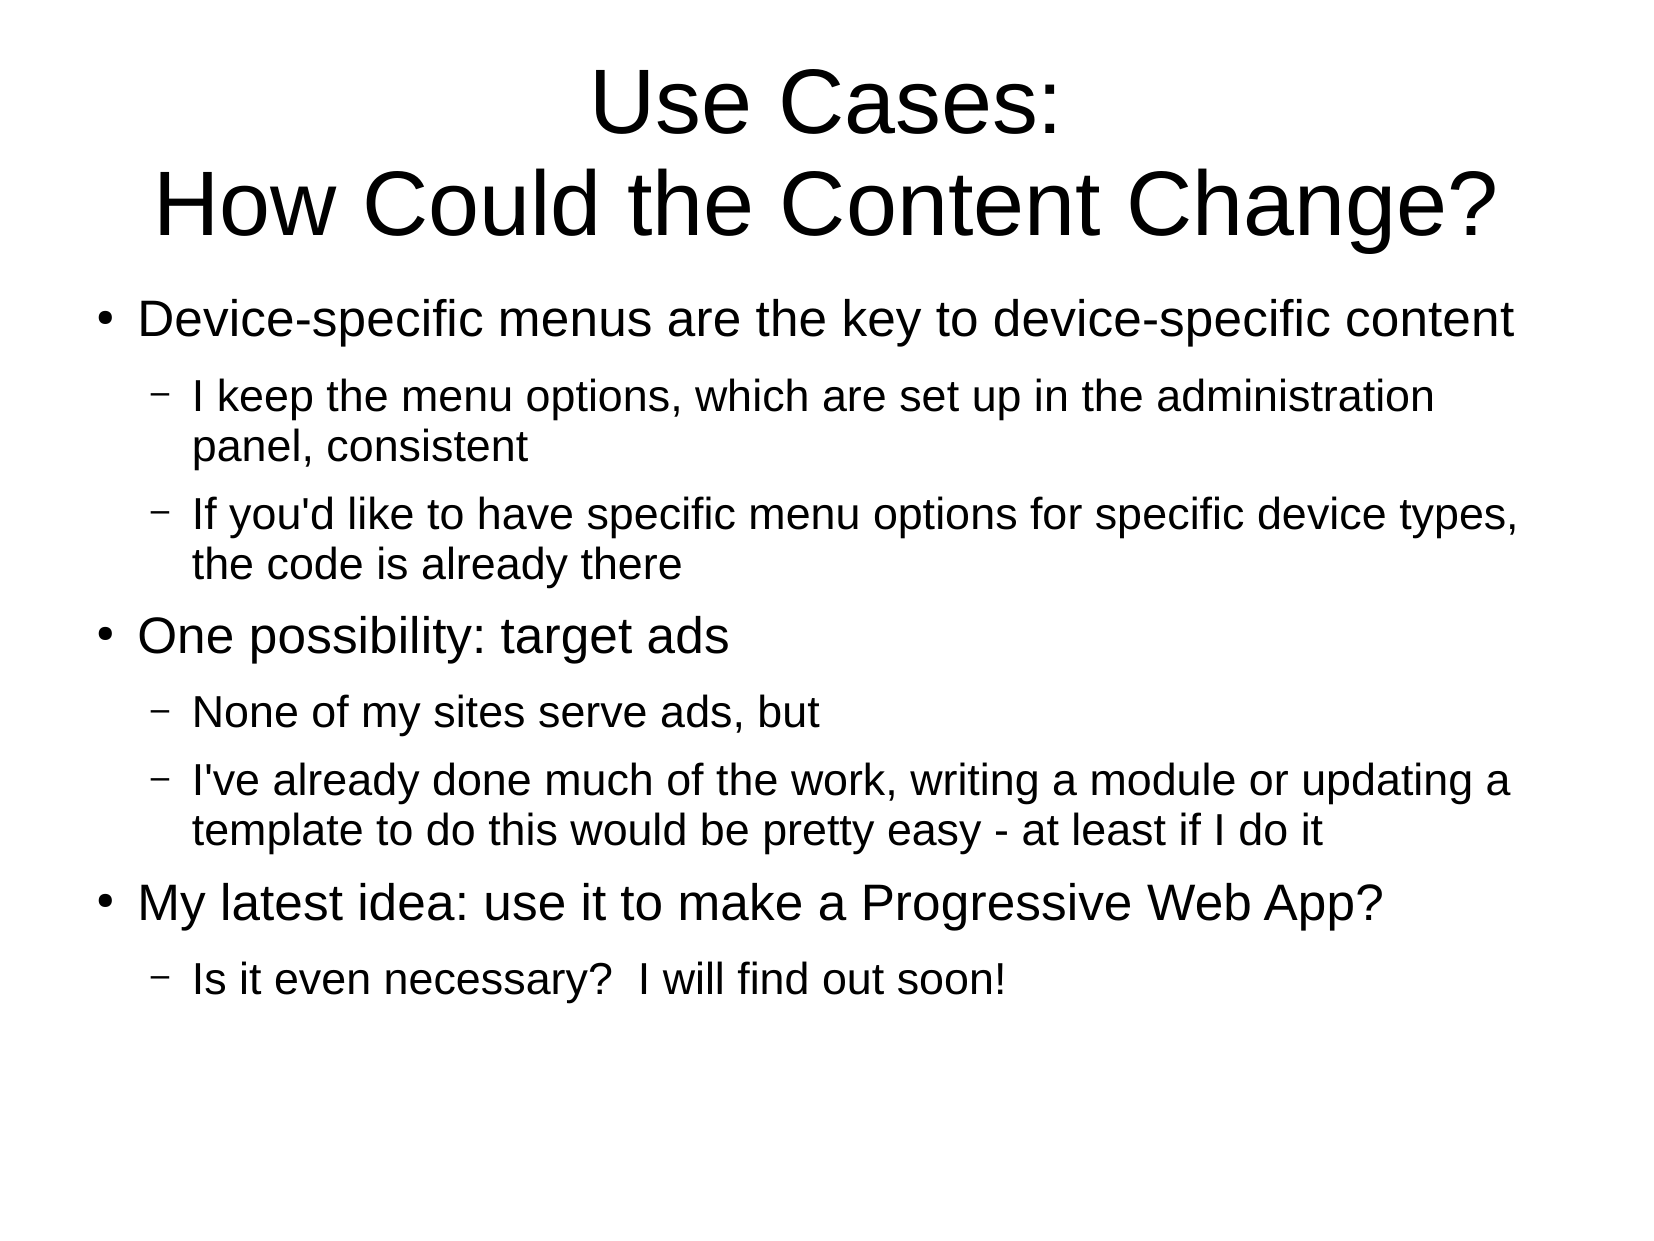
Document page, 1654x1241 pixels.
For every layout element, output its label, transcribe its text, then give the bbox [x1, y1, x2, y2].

title Use Cases: How Could the Content Change? [82, 49, 1571, 257]
list Device-specific menus are the key to device-specific content I keep the menu options, which are set up in the administration panel, consistent If you'd like to have specific menu options for specific device types, the code is already there One possibility: target ads None of my sites serve ads, but I've already done much of the work, writing a module or updating a template to do this would be pretty easy - at least if I do it My latest idea: use it to make a Progressive Web App? Is it even necessary? I will find out soon! [82, 290, 1571, 1010]
